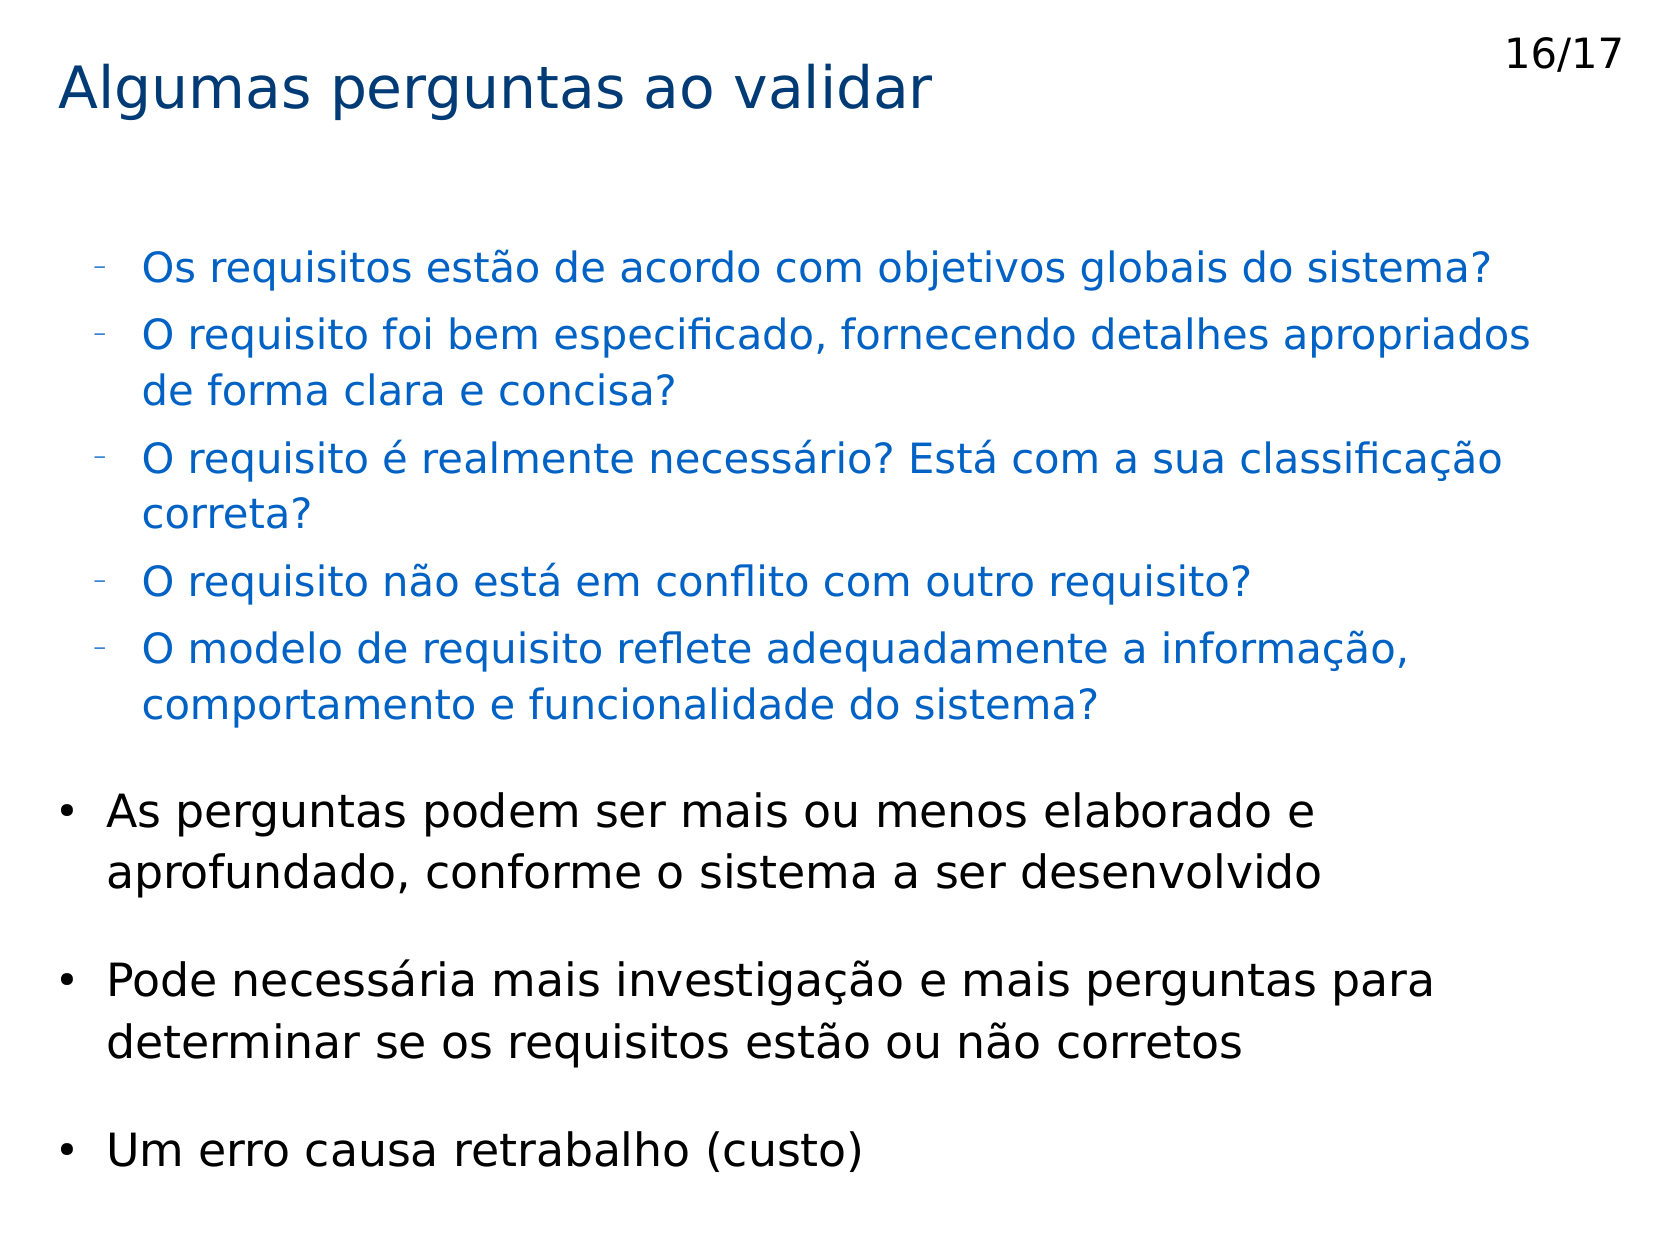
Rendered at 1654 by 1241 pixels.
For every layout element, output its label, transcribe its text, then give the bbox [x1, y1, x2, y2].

title Algumas perguntas ao validar [59, 29, 1506, 148]
list Os requisitos estão de acordo com objetivos globais do sistema? O requisito foi bem especificado, fornecendo detalhes apropriados de forma clara e concisa? O requisito é realmente necessário? Está com a sua classificação correta? O requisito não está em conflito com outro requisito? O modelo de requisito reflete adequadamente a informação, comportamento e funcionalidade do sistema? As perguntas podem ser mais ou menos elaborado e aprofundado, conforme o sistema a ser desenvolvido Pode necessária mais investigação e mais perguntas para determinar se os requisitos estão ou não corretos Um erro causa retrabalho (custo) [59, 236, 1595, 1211]
